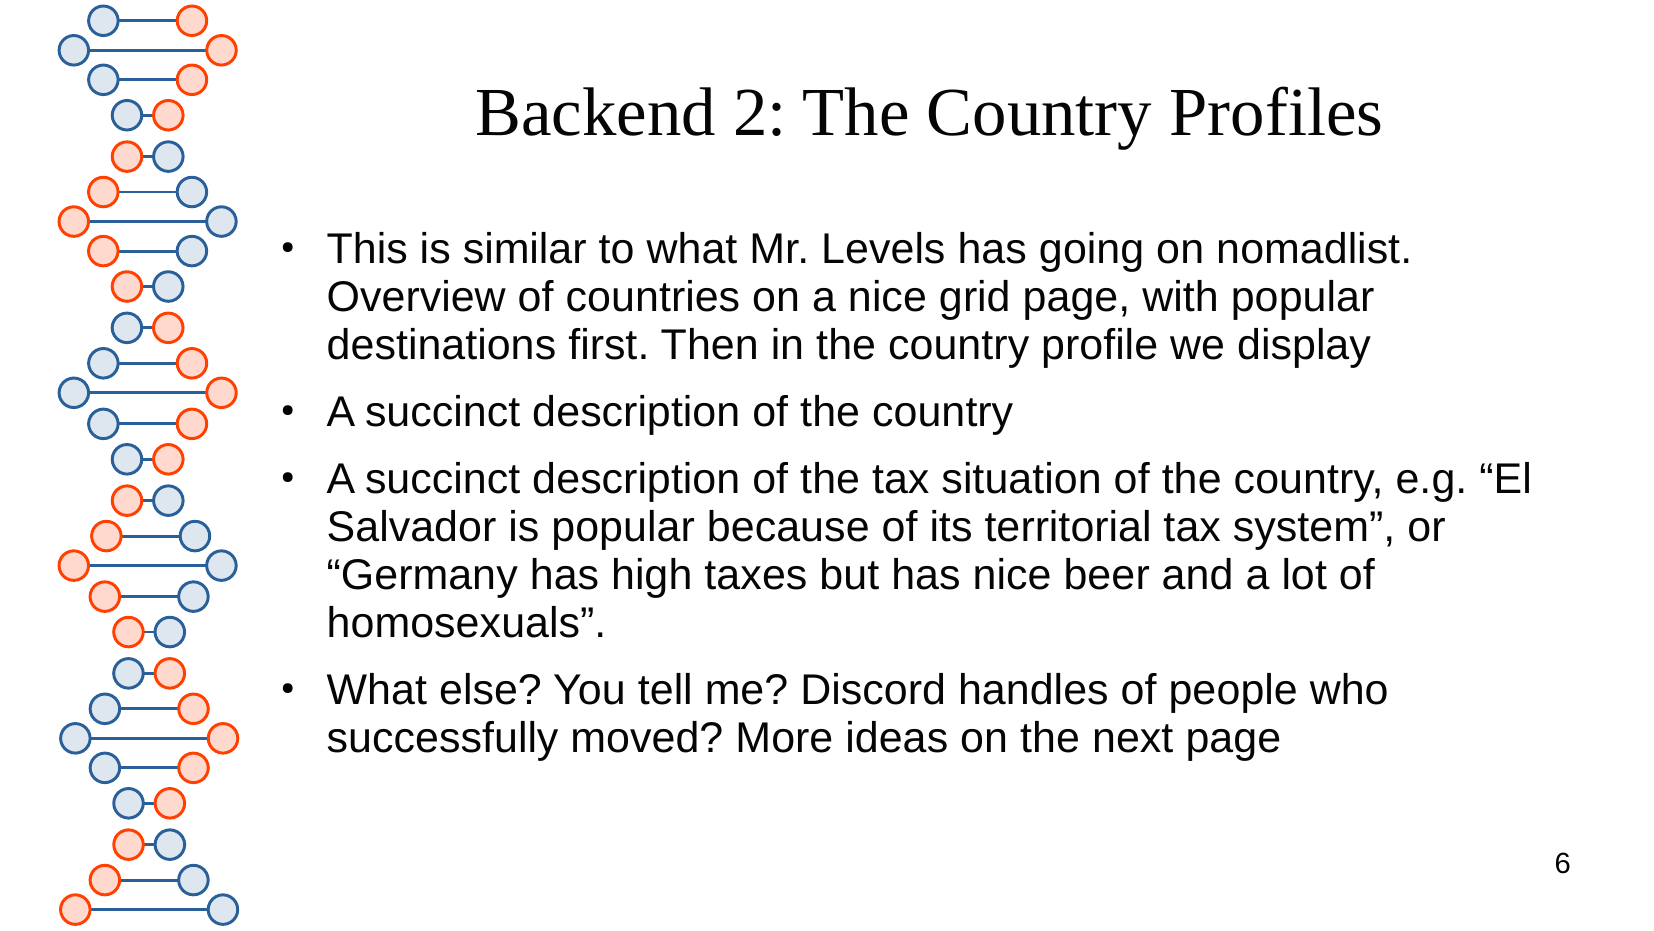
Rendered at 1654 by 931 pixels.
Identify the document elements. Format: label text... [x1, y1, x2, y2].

list This is similar to what Mr. Levels has going on nomadlist. Overview of countries on a nice grid page, with popular destinations first. Then in the country profile we display A succinct description of the country A succinct description of the tax situation of the country, e.g. “El Salvador is popular because of its territorial tax system”, or “Germany has high taxes but has nice beer and a lot of homosexuals”. What else? You tell me? Discord handles of people who successfully moved? More ideas on the next page [265, 224, 1595, 764]
title Backend 2: The Country Profiles [265, 35, 1595, 189]
